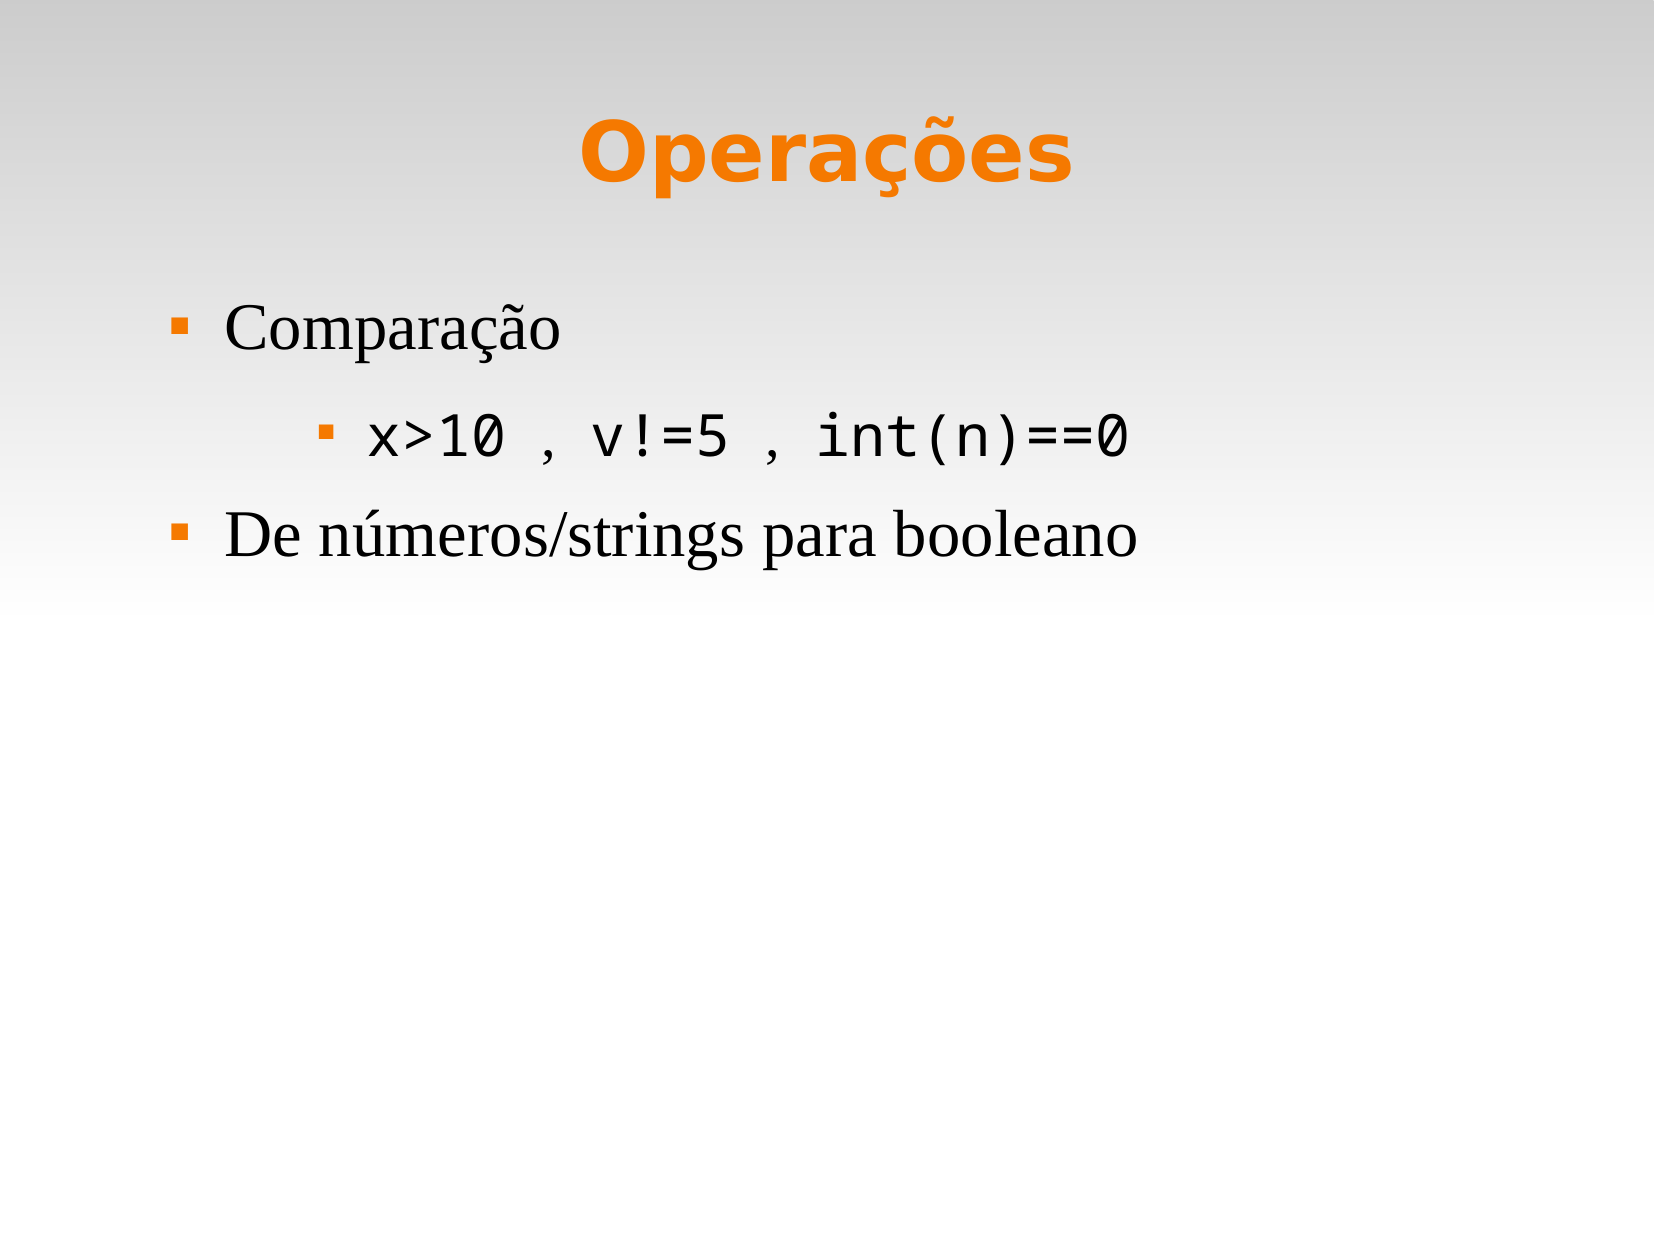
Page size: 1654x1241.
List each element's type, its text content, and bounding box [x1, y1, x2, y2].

title Operações [82, 49, 1571, 257]
list Comparação x>10 , v!=5 , int(n)==0 De números/strings para booleano [82, 290, 1571, 1109]
